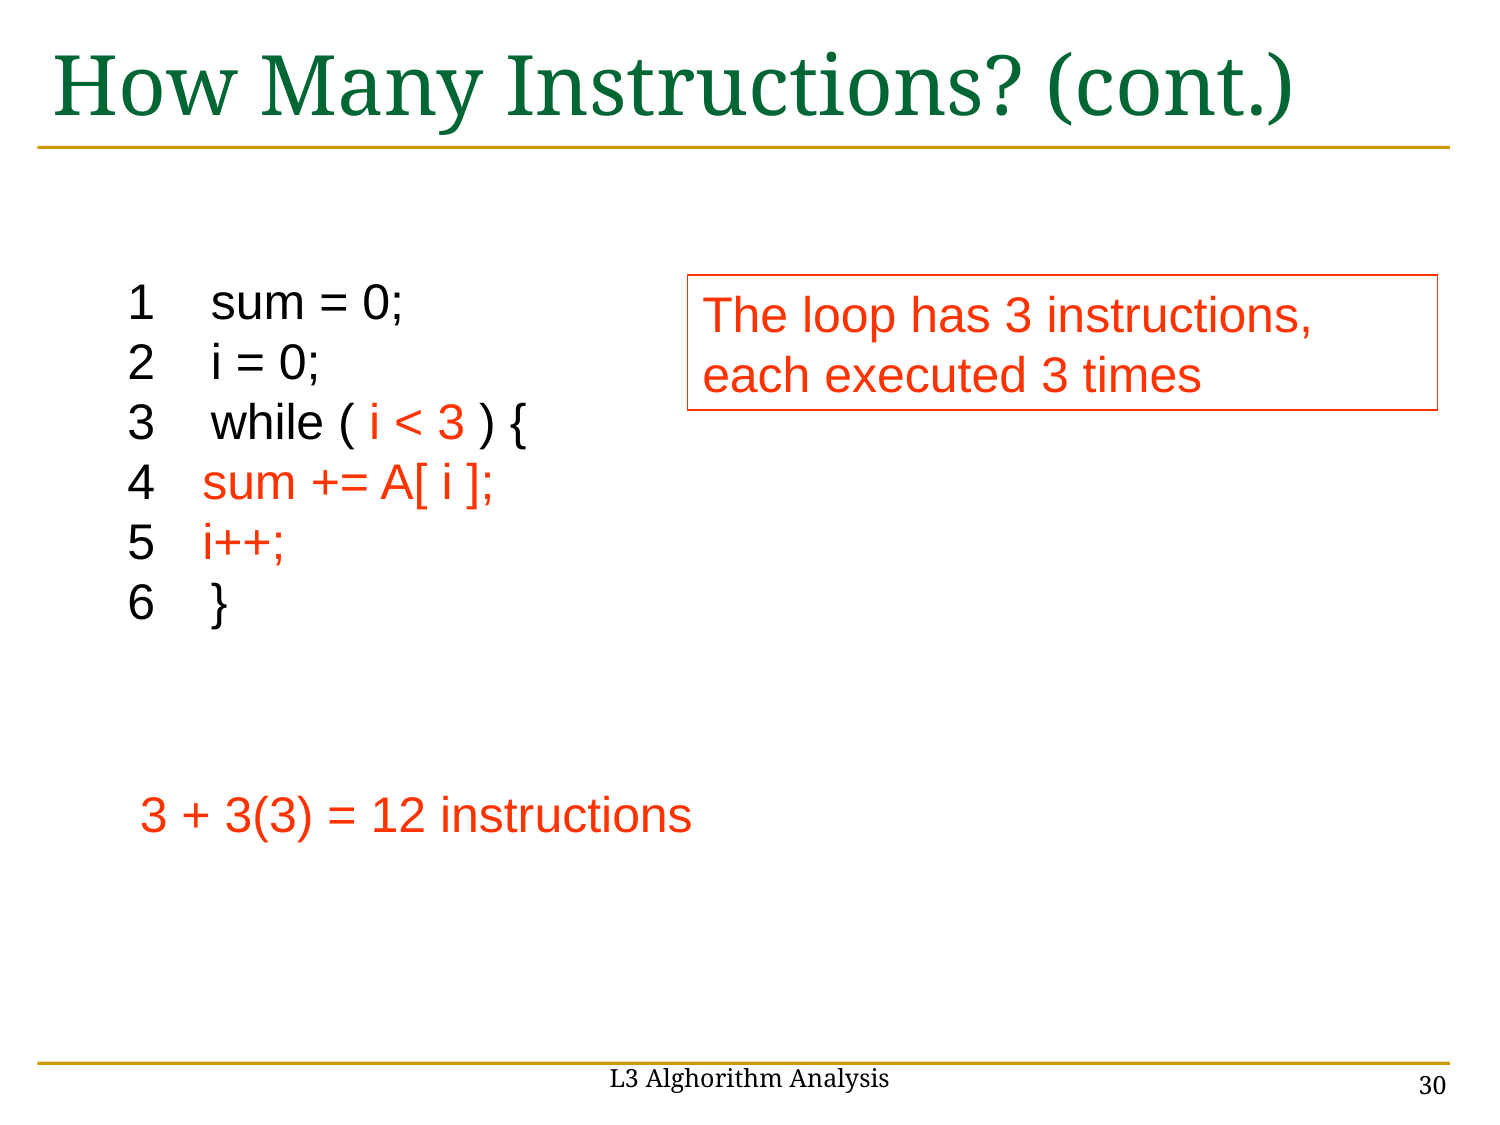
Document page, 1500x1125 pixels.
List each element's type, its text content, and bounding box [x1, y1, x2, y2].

text_box The loop has 3 instructions, each executed 3 times [687, 274, 1438, 410]
text_box 3 + 3(3) = 12 instructions [125, 774, 750, 850]
footer L3 Alghorithm Analysis [512, 1025, 988, 1100]
title How Many Instructions? (cont.) [37, 24, 1450, 200]
text_box 1 sum = 0; 2 i = 0; 3 while ( i < 3 ) { 4 sum += A[ i ]; 5 i++; 6 } [112, 262, 1388, 638]
slide_number <number> [1111, 1036, 1462, 1112]
